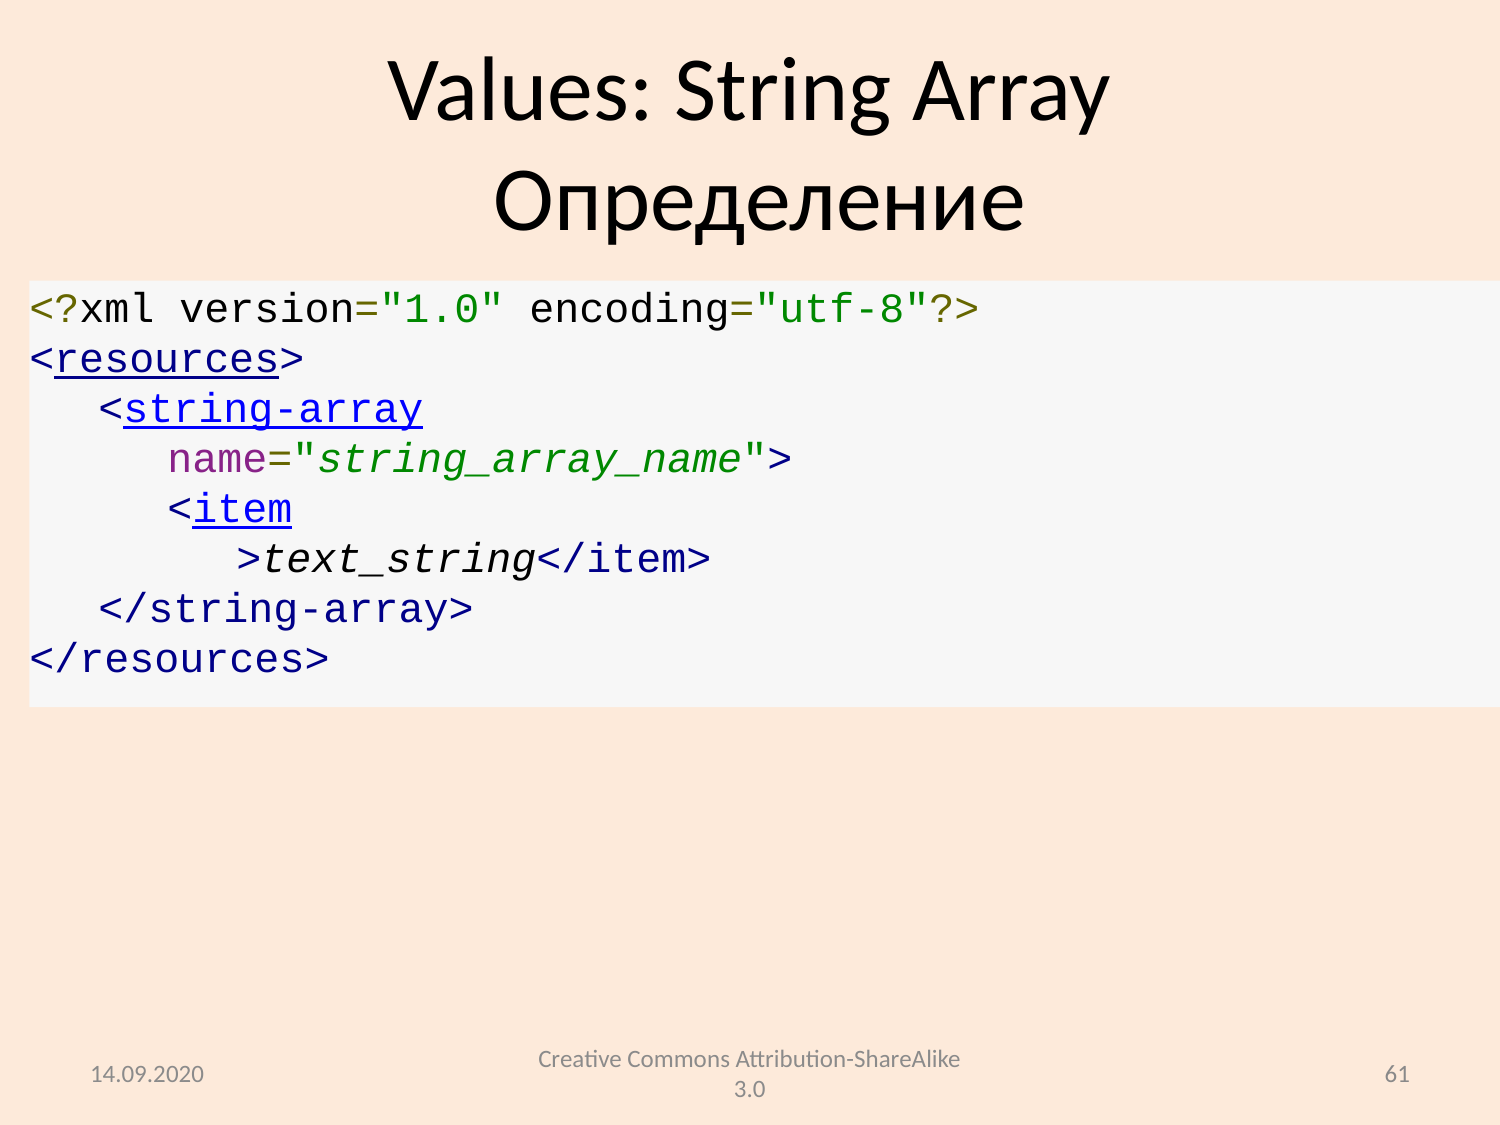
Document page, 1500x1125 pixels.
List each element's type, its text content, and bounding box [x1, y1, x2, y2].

text_box <?xml version="1.0" encoding="utf-8"?> <resources> <string-array name="string_array_name"> <item >text_string</item> </string-array> </resources> [29, 280, 1500, 708]
title Values: String Array Определение [75, 45, 1425, 233]
footer Creative Commons Attribution-ShareAlike 3.0 [512, 1042, 988, 1103]
slide_number <number> [1074, 1042, 1425, 1103]
